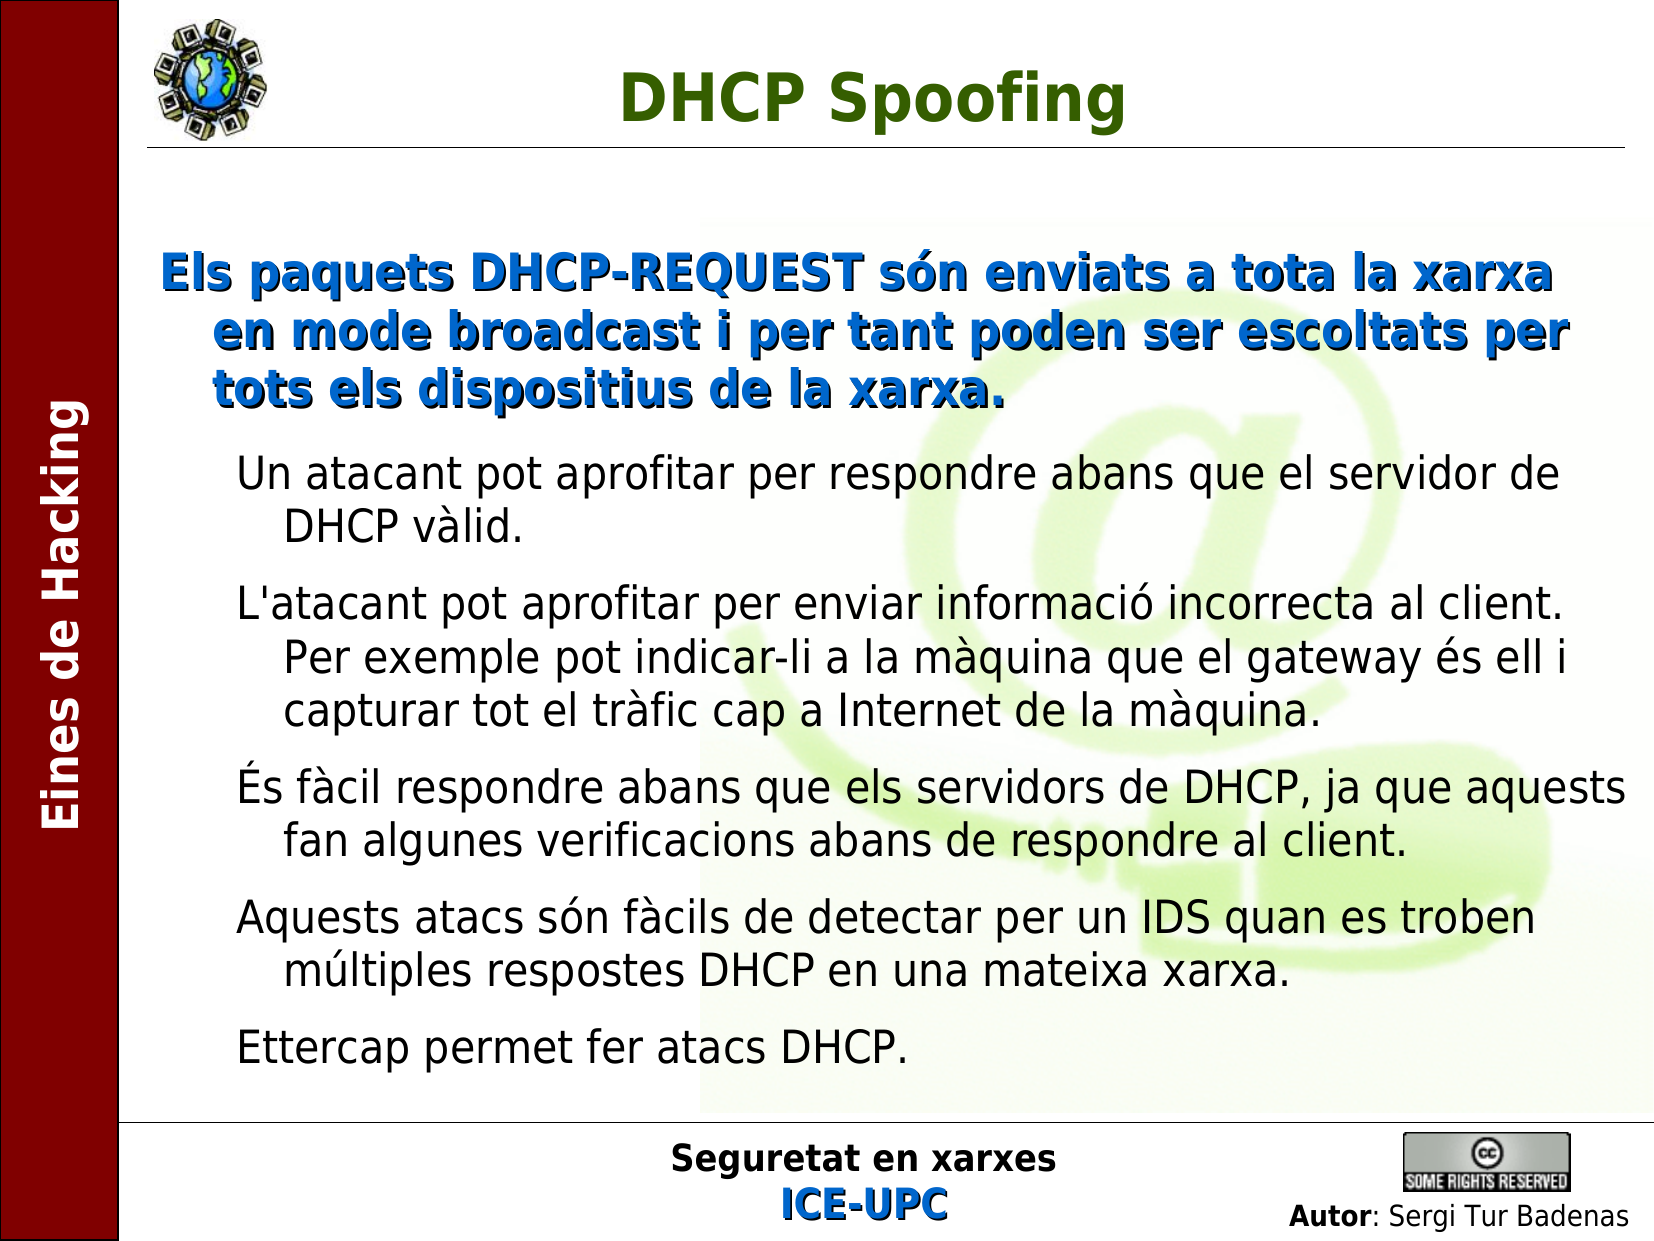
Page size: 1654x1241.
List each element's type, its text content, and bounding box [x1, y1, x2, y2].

title DHCP Spoofing [129, 56, 1619, 141]
list Els paquets DHCP-REQUEST són enviats a tota la xarxa en mode broadcast i per tant poden ser escoltats per tots els dispositius de la xarxa. Un atacant pot aprofitar per respondre abans que el servidor de DHCP vàlid. L'atacant pot aprofitar per enviar informació incorrecta al client. Per exemple pot indicar-li a la màquina que el gateway és ell i capturar tot el tràfic cap a Internet de la màquina. És fàcil respondre abans que els servidors de DHCP, ja que aquests fan algunes verificacions abans de respondre al client. Aquests atacs són fàcils de detectar per un IDS quan es troben múltiples respostes DHCP en una mateixa xarxa. Ettercap permet fer atacs DHCP. [141, 242, 1630, 1078]
picture [700, 217, 1654, 1113]
picture [154, 19, 268, 56]
picture [1403, 1132, 1571, 1192]
